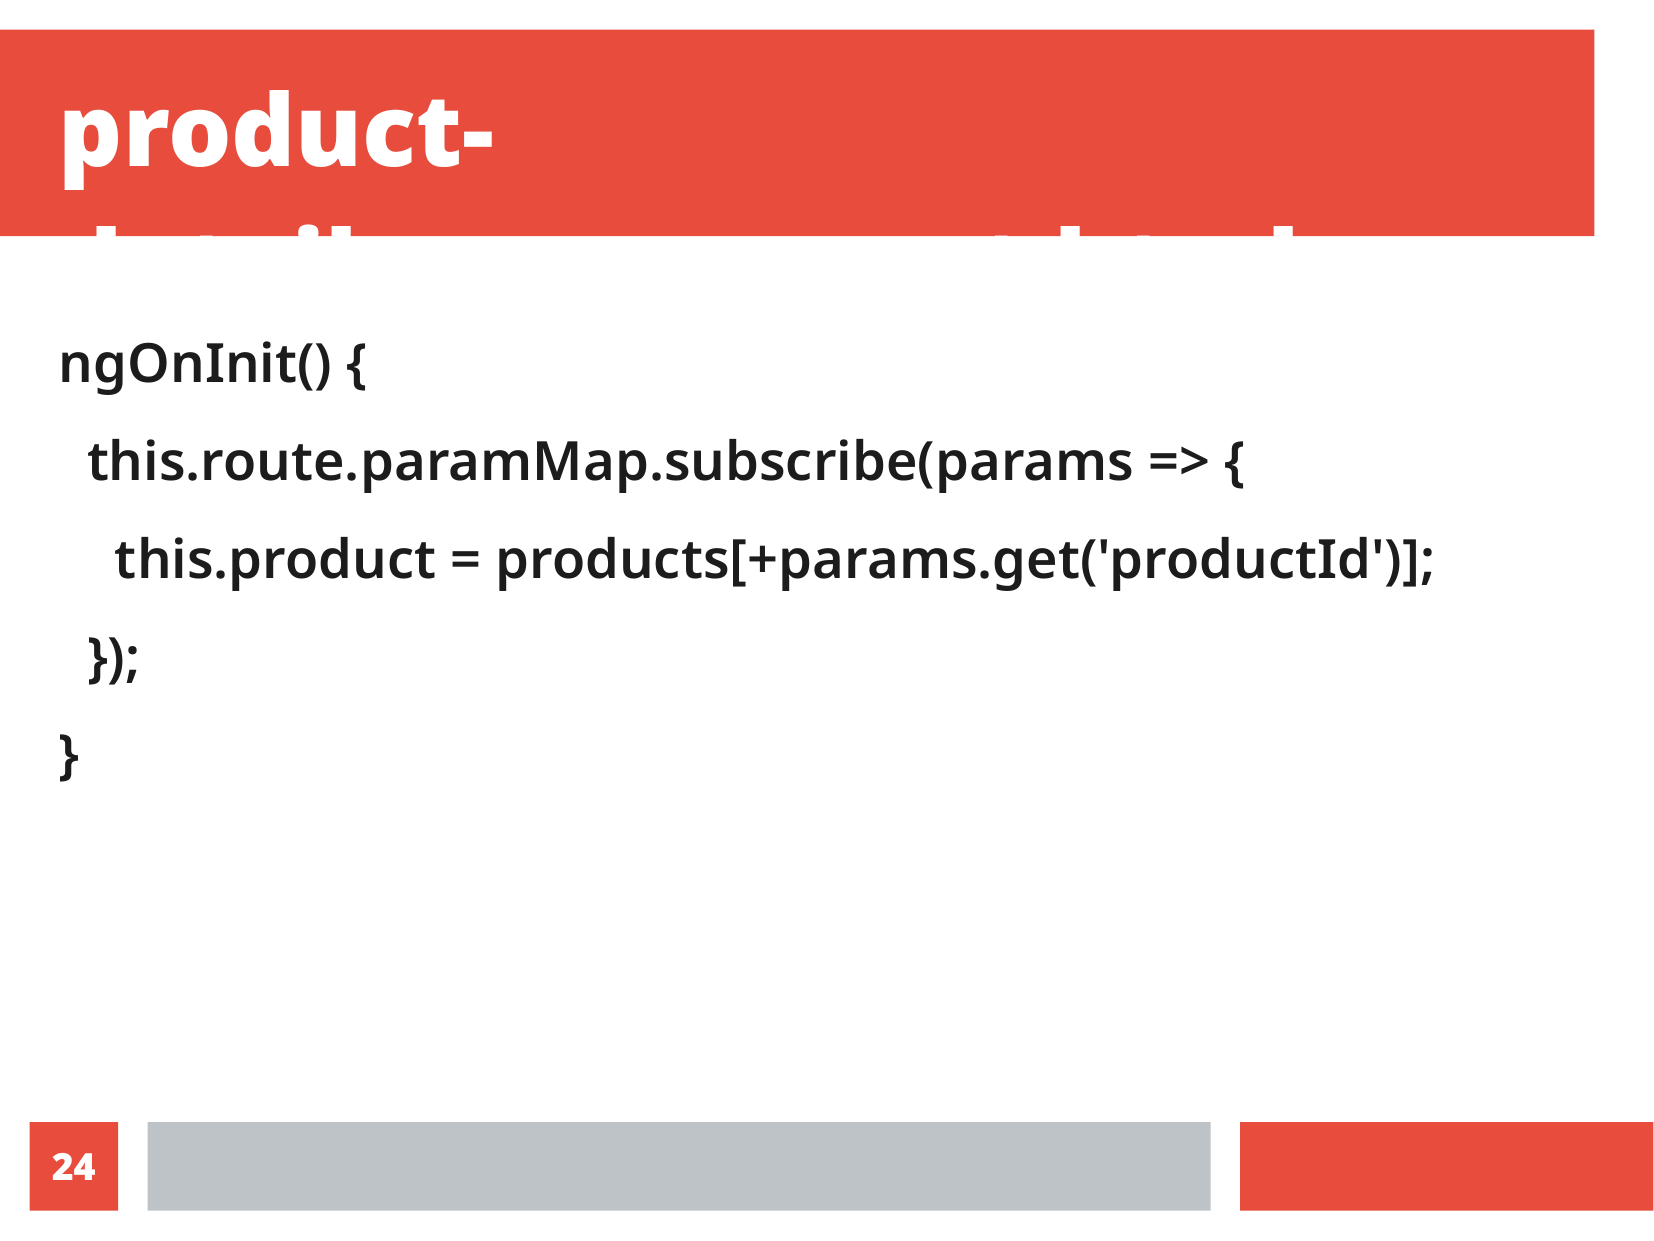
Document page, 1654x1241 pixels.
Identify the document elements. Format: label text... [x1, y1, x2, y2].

title product-details.component.html [59, 59, 1595, 207]
list ngOnInit() { this.route.paramMap.subscribe(params => { this.product = products[+params.get('productId')]; }); } [59, 324, 1565, 1093]
